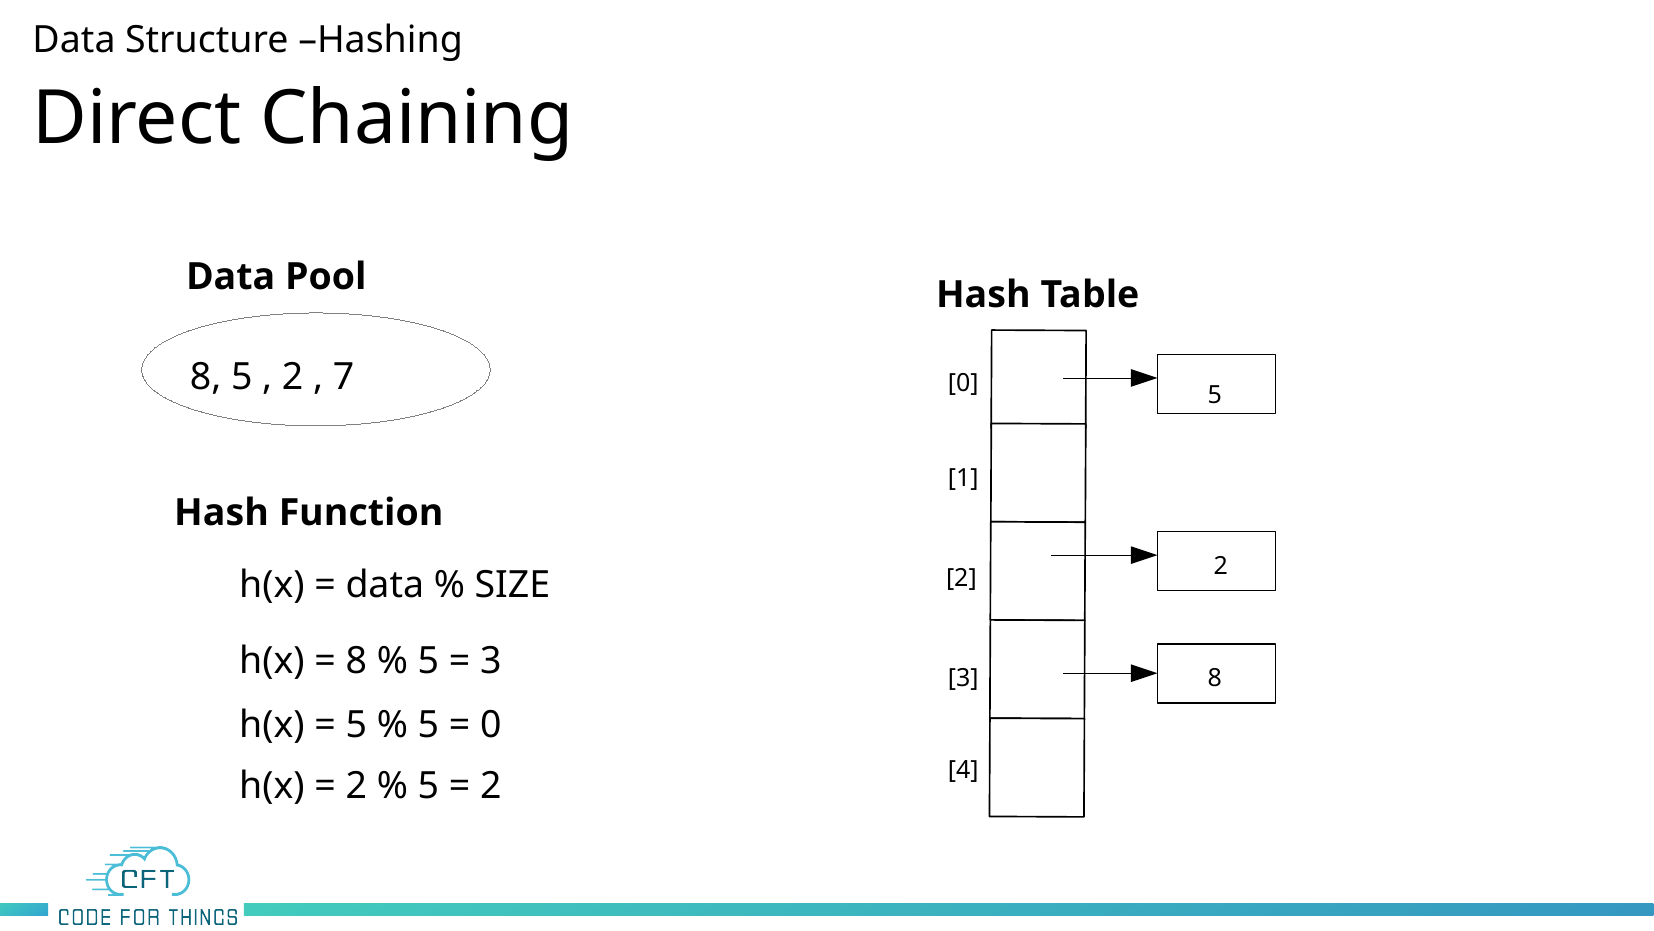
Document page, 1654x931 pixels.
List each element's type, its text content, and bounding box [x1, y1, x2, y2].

text_box h(x) = data % SIZE [188, 549, 626, 615]
text_box [1157, 354, 1276, 414]
text_box [1] [933, 451, 1010, 497]
text_box [173, 402, 459, 426]
text_box h(x) = 8 % 5 = 3 [188, 625, 626, 690]
text_box [4] [933, 744, 999, 789]
text_box [2] [931, 552, 1003, 597]
text_box 2 [1198, 540, 1247, 585]
text_box h(x) = 5 % 5 = 0 [188, 690, 626, 750]
text_box [0] [933, 357, 1009, 402]
text_box Hash Function [124, 478, 520, 537]
text_box Data Pool [135, 242, 420, 308]
text_box [989, 330, 1087, 817]
title Data Structure –Hashing Direct Chaining [32, 12, 1184, 166]
text_box h(x) = 2 % 5 = 2 [188, 750, 626, 815]
text_box 5 [1192, 369, 1241, 414]
picture [59, 846, 237, 925]
text_box Hash Table [885, 259, 1205, 319]
text_box 8 [1192, 652, 1241, 697]
text_box [1157, 531, 1276, 591]
text_box [163, 312, 469, 342]
text_box [1157, 643, 1276, 703]
text_box 8, 5 , 2 , 7 [129, 342, 532, 402]
text_box [3] [933, 652, 1004, 697]
